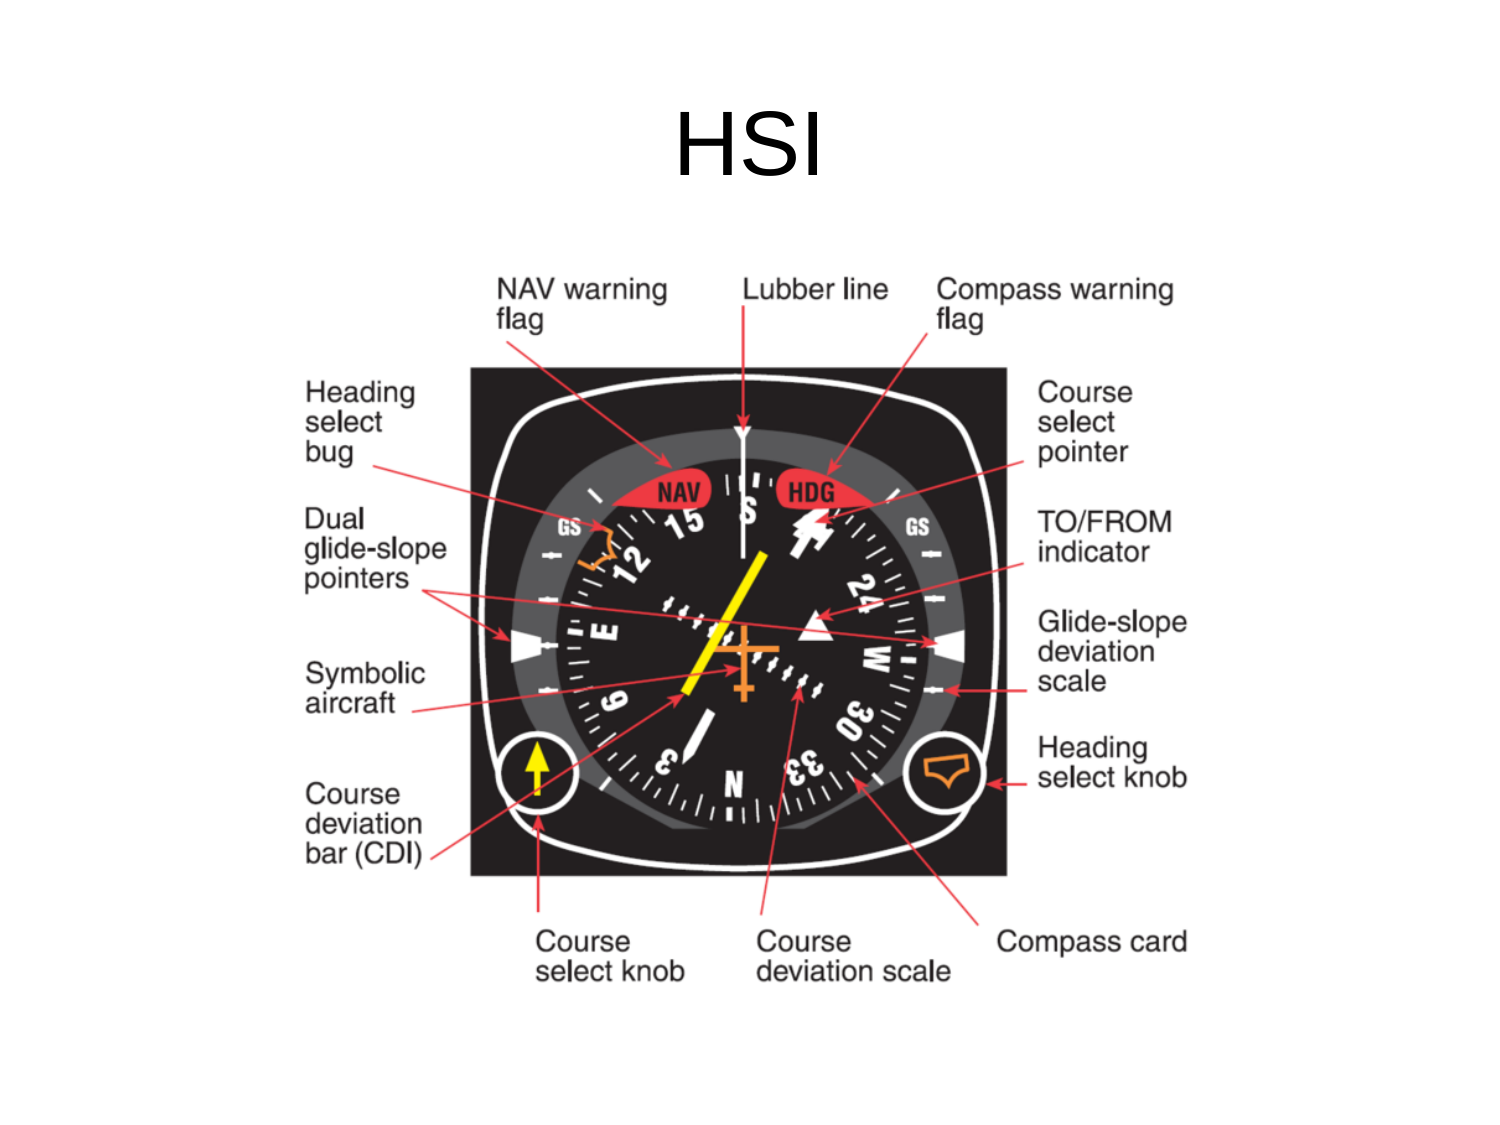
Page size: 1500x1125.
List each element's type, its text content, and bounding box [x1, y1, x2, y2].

title HSI [75, 45, 1426, 233]
text_box [283, 262, 1216, 1006]
